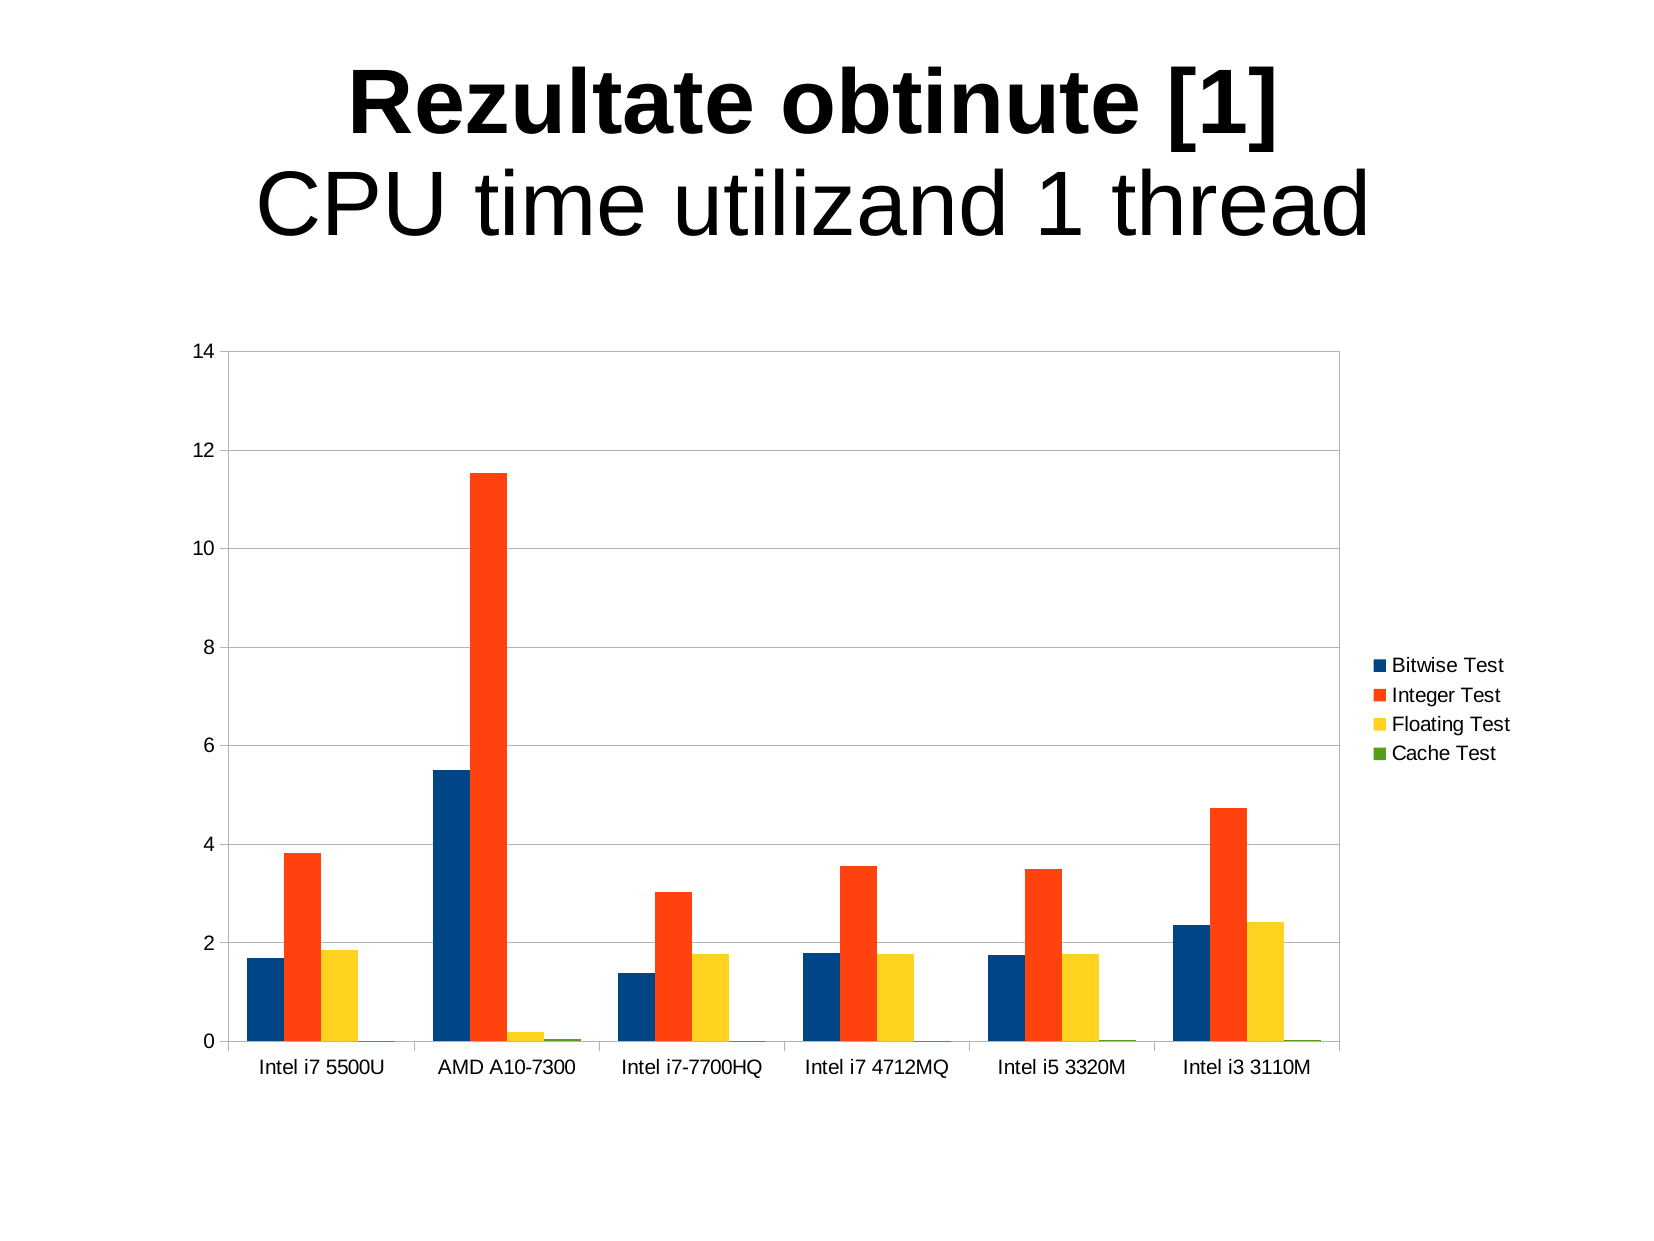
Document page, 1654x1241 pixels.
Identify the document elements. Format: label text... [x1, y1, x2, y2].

chart [165, 324, 1531, 1096]
title Rezultate obtinute [1] CPU time utilizand 1 thread [82, 49, 1571, 257]
